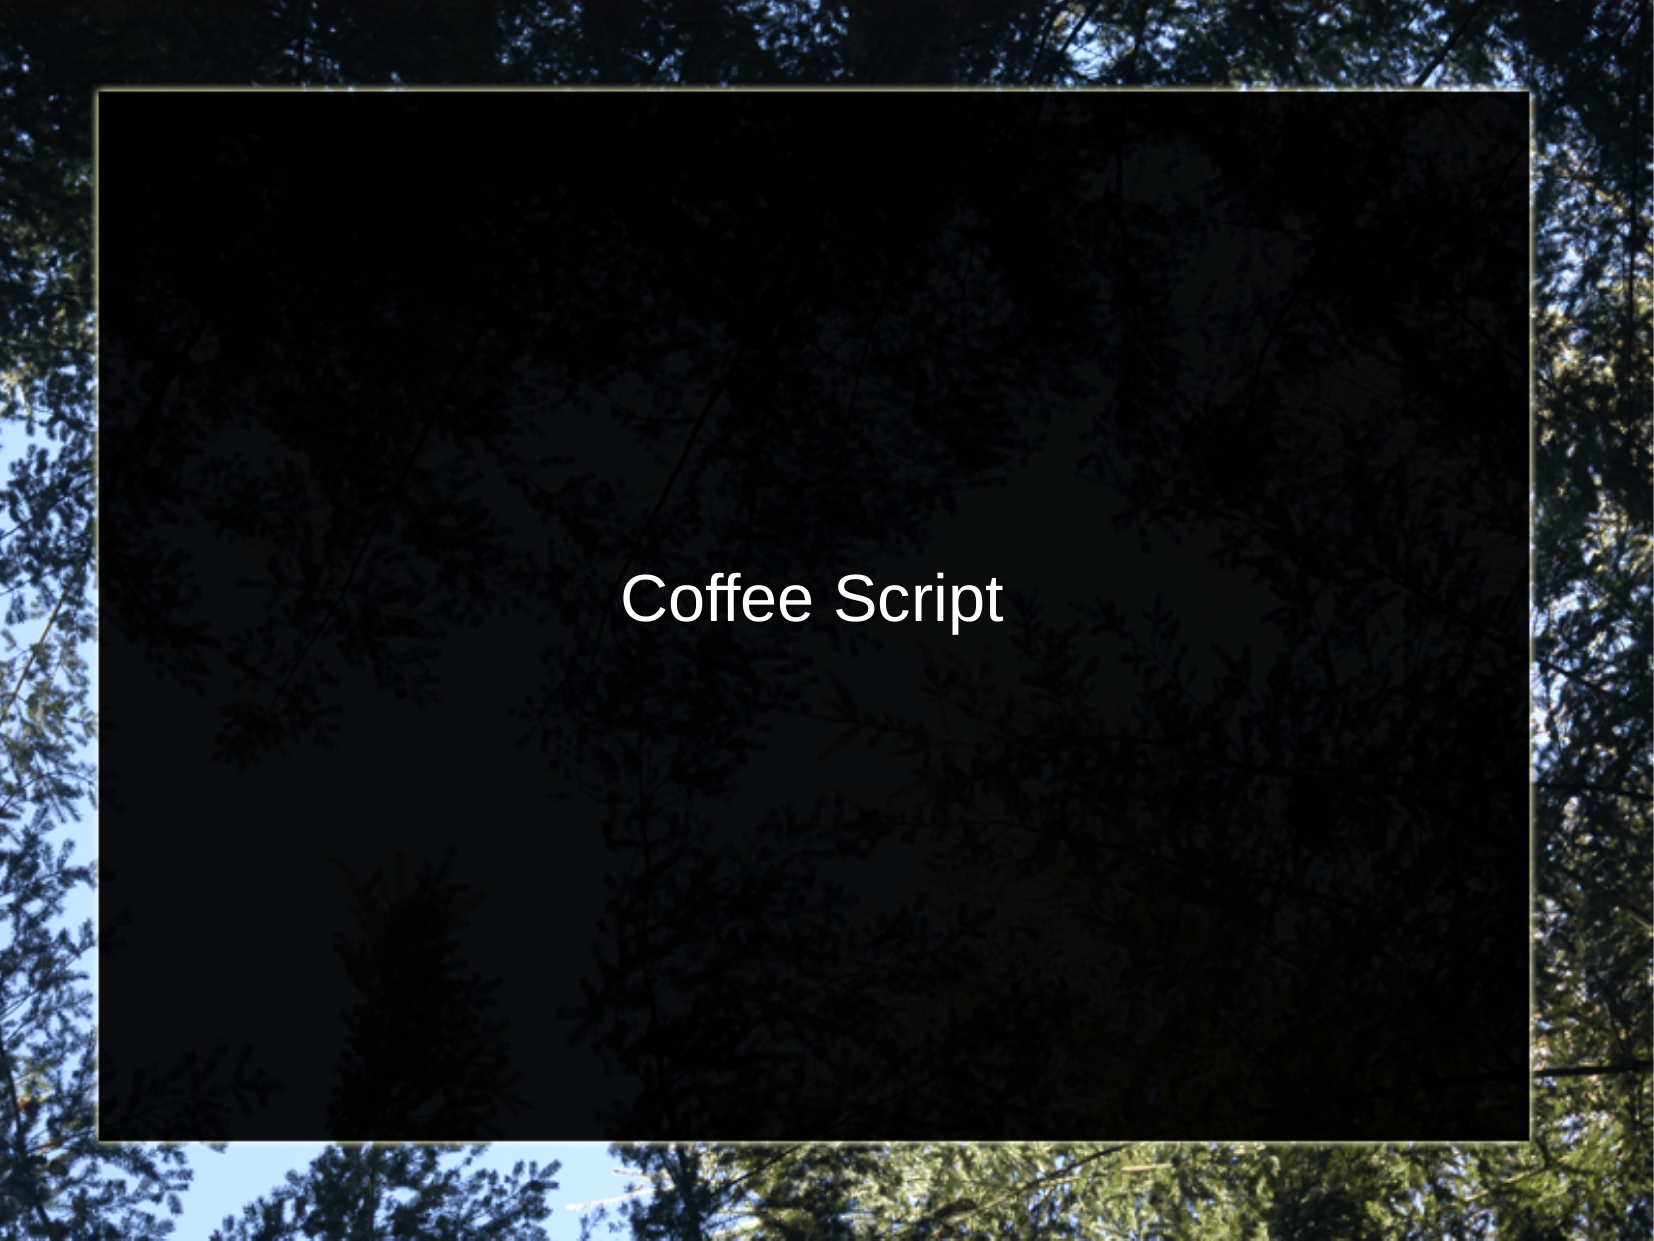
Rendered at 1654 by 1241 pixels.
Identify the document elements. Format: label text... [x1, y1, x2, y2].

subtitle Coffee Script [88, 88, 1536, 1109]
picture [0, 0, 1654, 1241]
